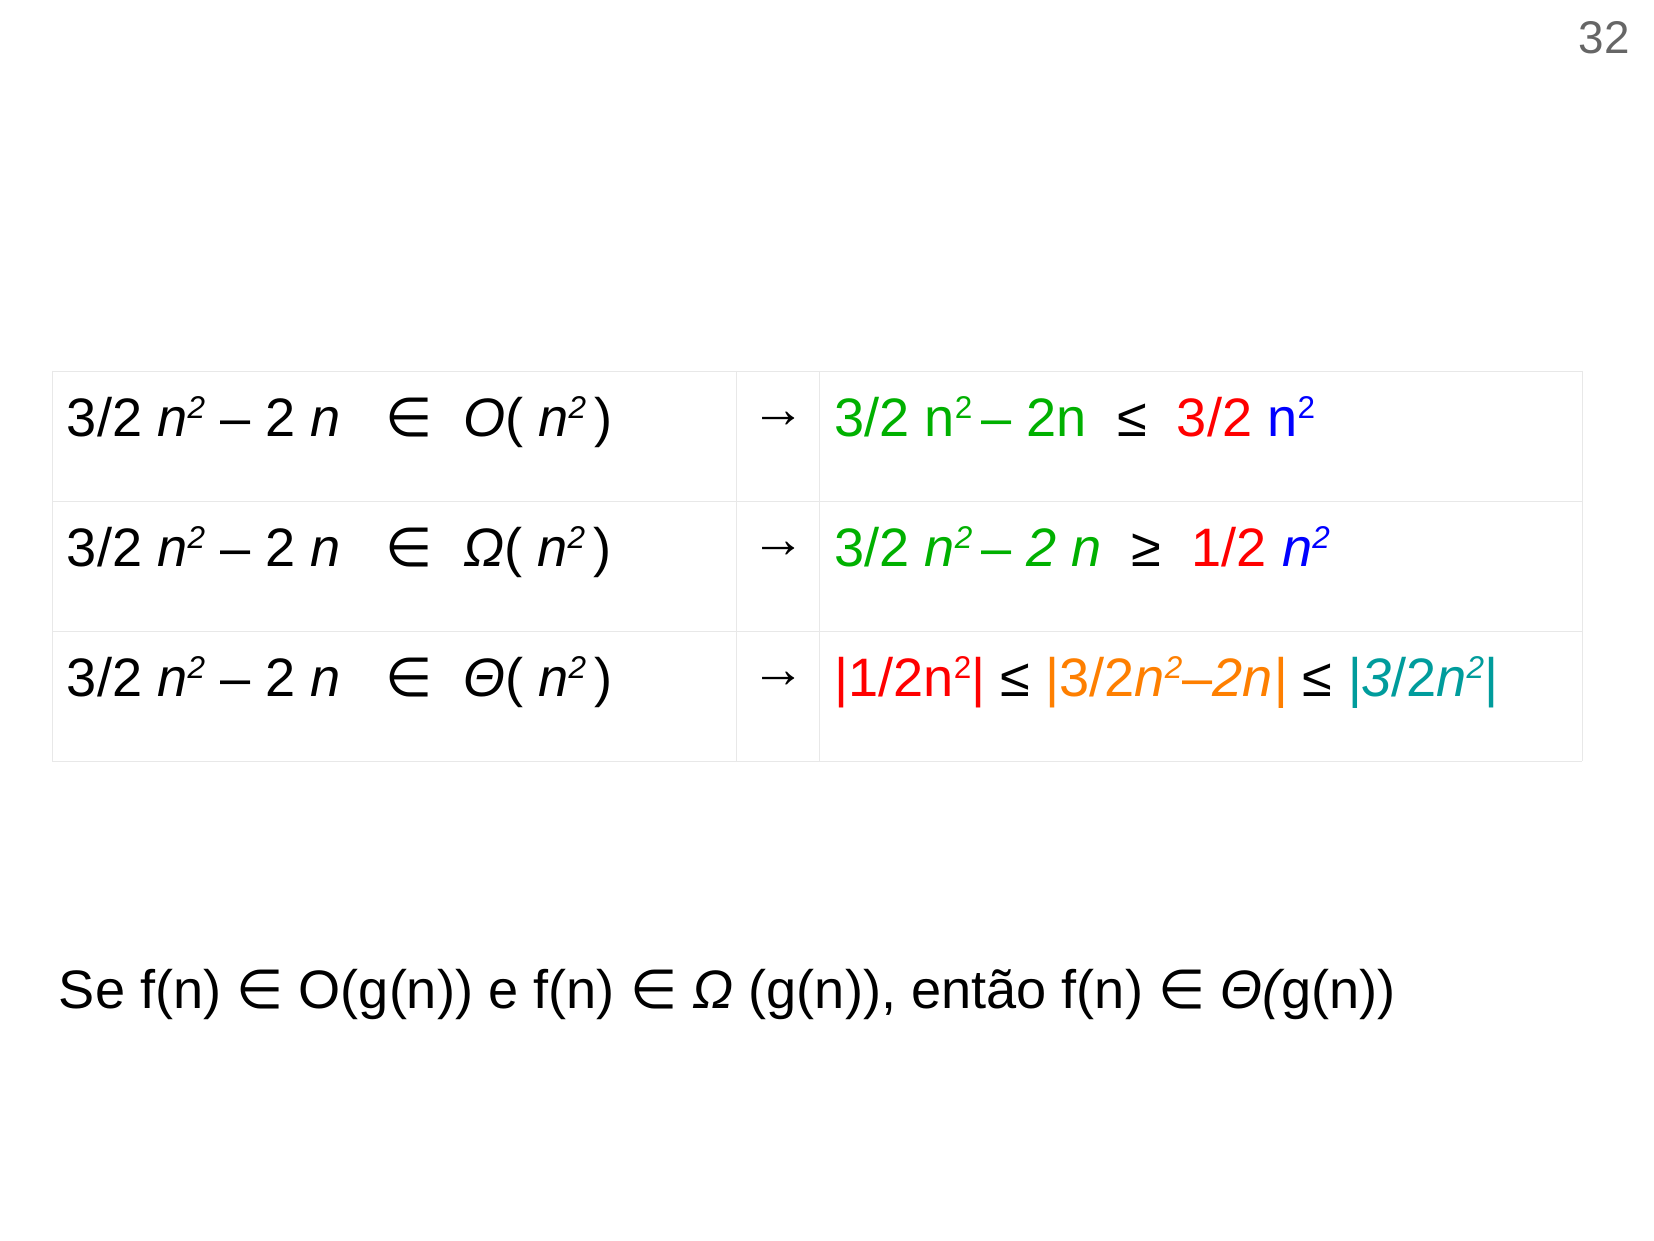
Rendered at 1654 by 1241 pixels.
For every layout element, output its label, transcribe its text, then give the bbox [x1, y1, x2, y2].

table_header → [737, 372, 819, 501]
table_cell 3/2 n2 – 2 n ≥ 1/2 n2 [820, 502, 1582, 631]
table_header 3/2 n2 – 2 n ∈ O( n2 ) [53, 372, 736, 501]
table_header 3/2 n2 – 2n ≤ 3/2 n2 [820, 372, 1582, 501]
table_cell → [737, 632, 819, 761]
list Se f(n) ∈ O(g(n)) e f(n) ∈ Ω (g(n)), então f(n) ∈ Θ(g(n)) [59, 950, 1595, 1211]
table_cell 3/2 n2 – 2 n ∈ Θ( n2 ) [53, 632, 736, 761]
table_cell 3/2 n2 – 2 n ∈ Ω( n2 ) [53, 502, 736, 631]
table_cell |1/2n2| ≤ |3/2n2–2n| ≤ |3/2n2| [820, 632, 1582, 761]
table_cell → [737, 502, 819, 631]
